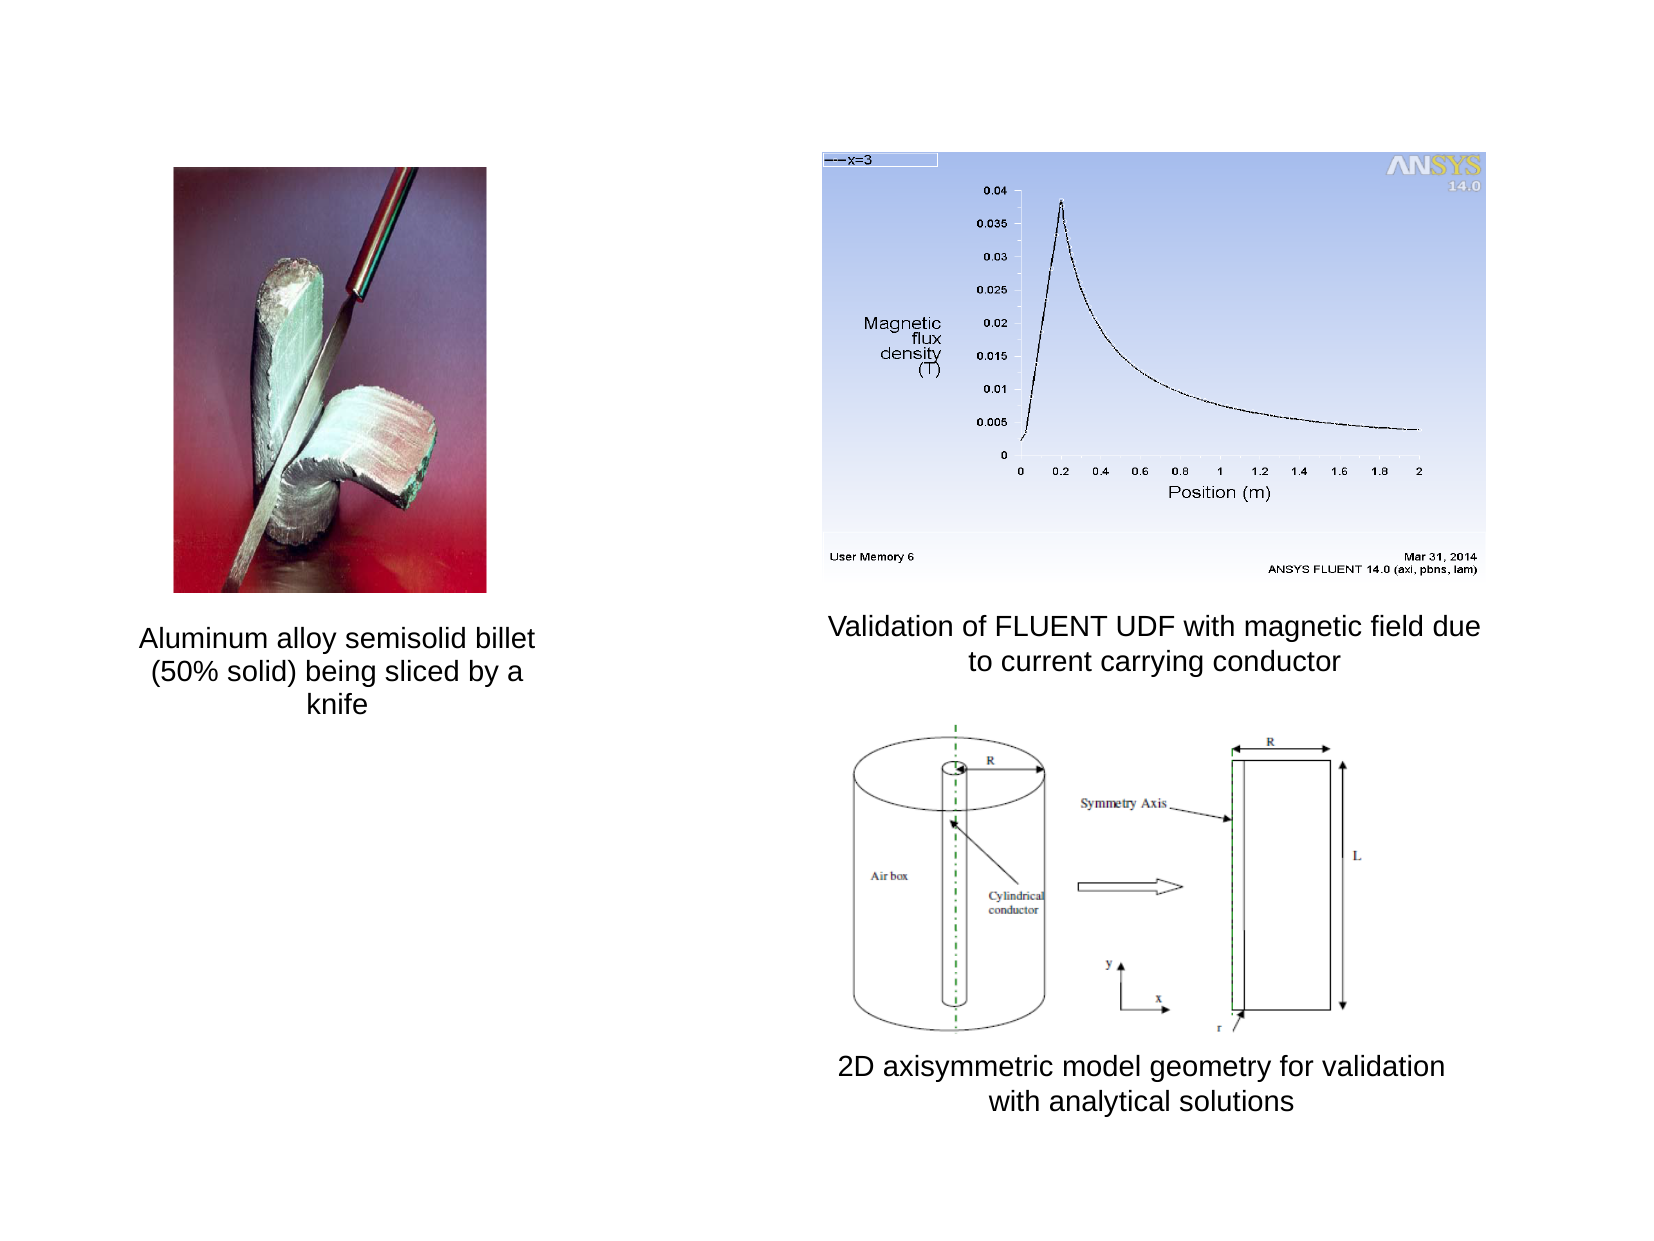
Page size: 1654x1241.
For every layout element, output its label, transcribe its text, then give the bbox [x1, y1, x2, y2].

picture [165, 149, 496, 601]
text_box Aluminum alloy semisolid billet (50% solid) being sliced by a knife [105, 615, 571, 729]
picture [822, 152, 1486, 586]
text_box 2D axisymmetric model geometry for validation with analytical solutions [809, 1039, 1475, 1125]
text_box Validation of FLUENT UDF with magnetic field due to current carrying conductor [810, 599, 1501, 685]
picture [810, 705, 1398, 1039]
